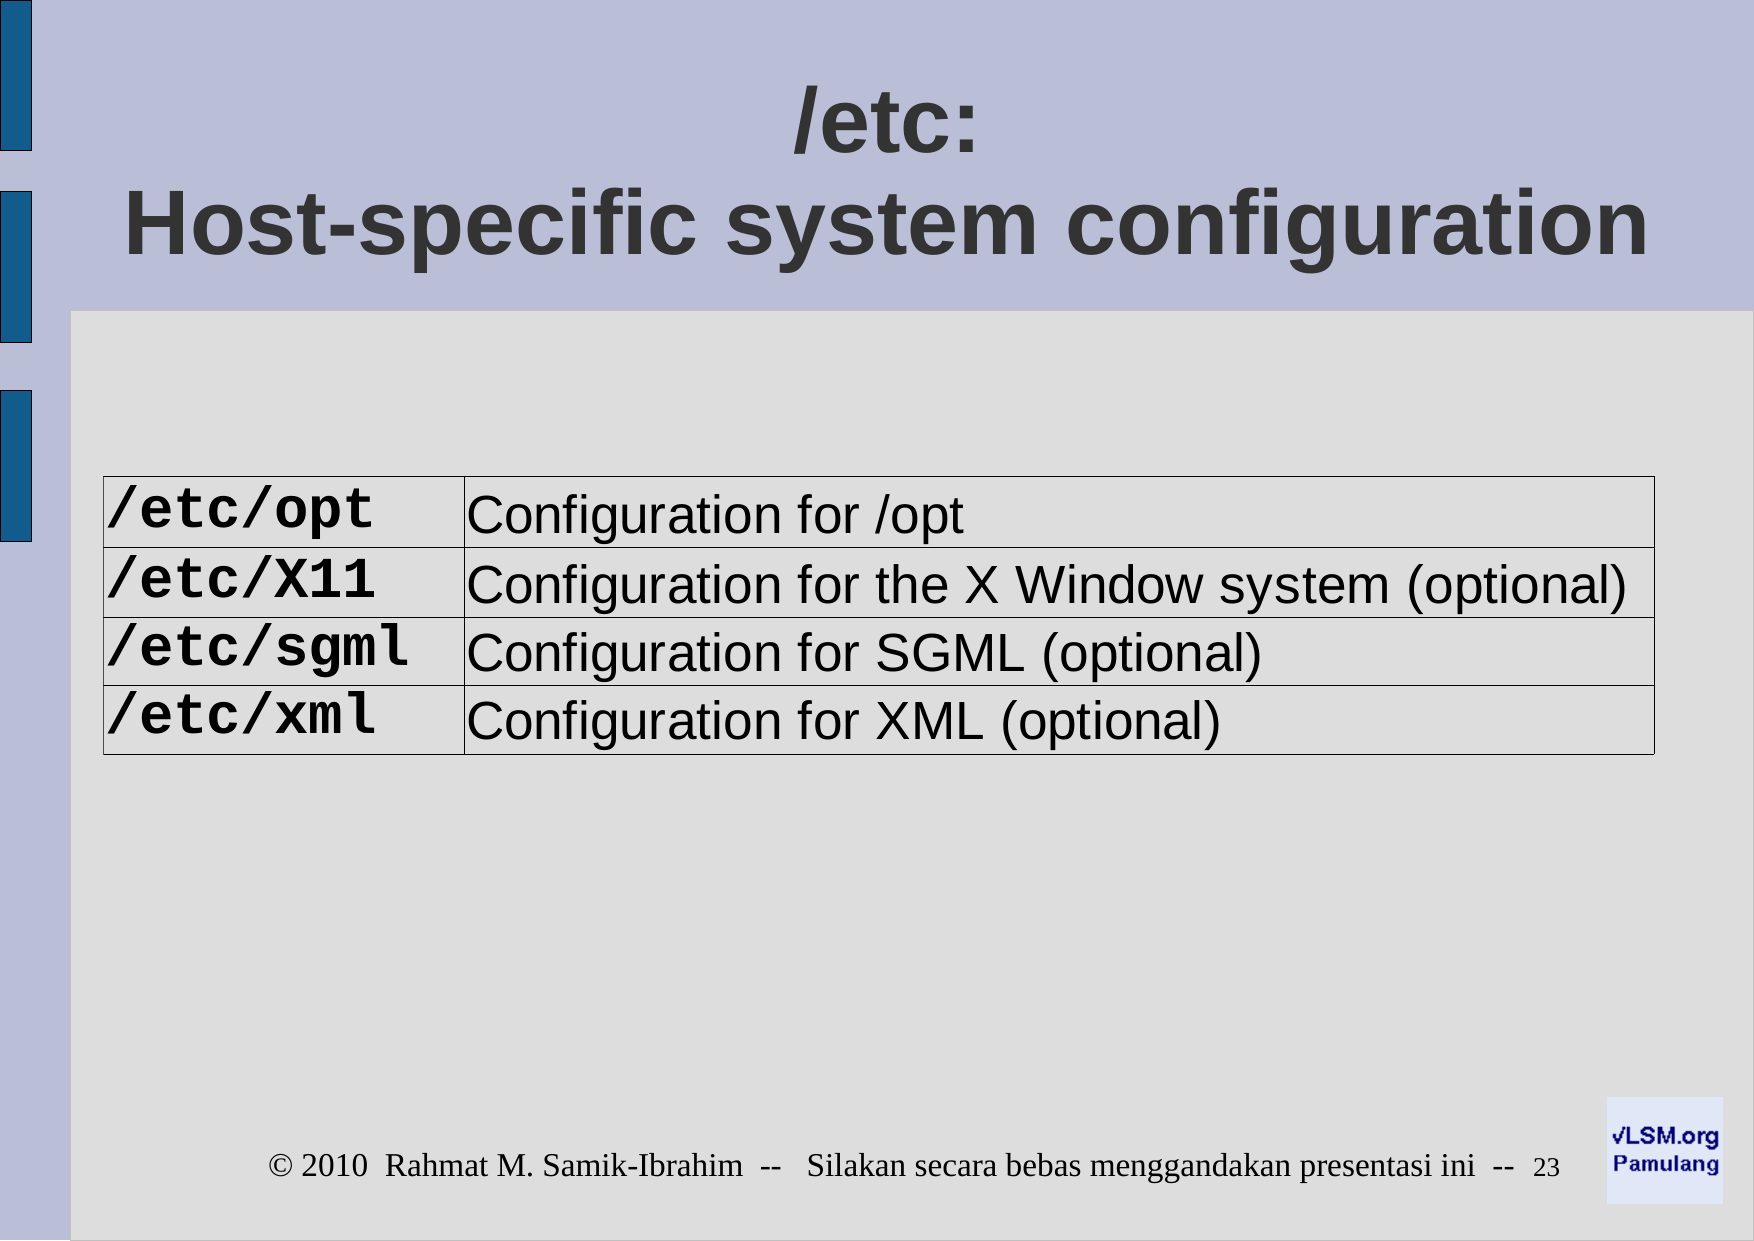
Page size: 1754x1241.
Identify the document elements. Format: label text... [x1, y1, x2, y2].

title /etc: Host-specific system configuration [77, 69, 1700, 275]
picture [1607, 1098, 1723, 1204]
chart [103, 310, 1754, 1098]
